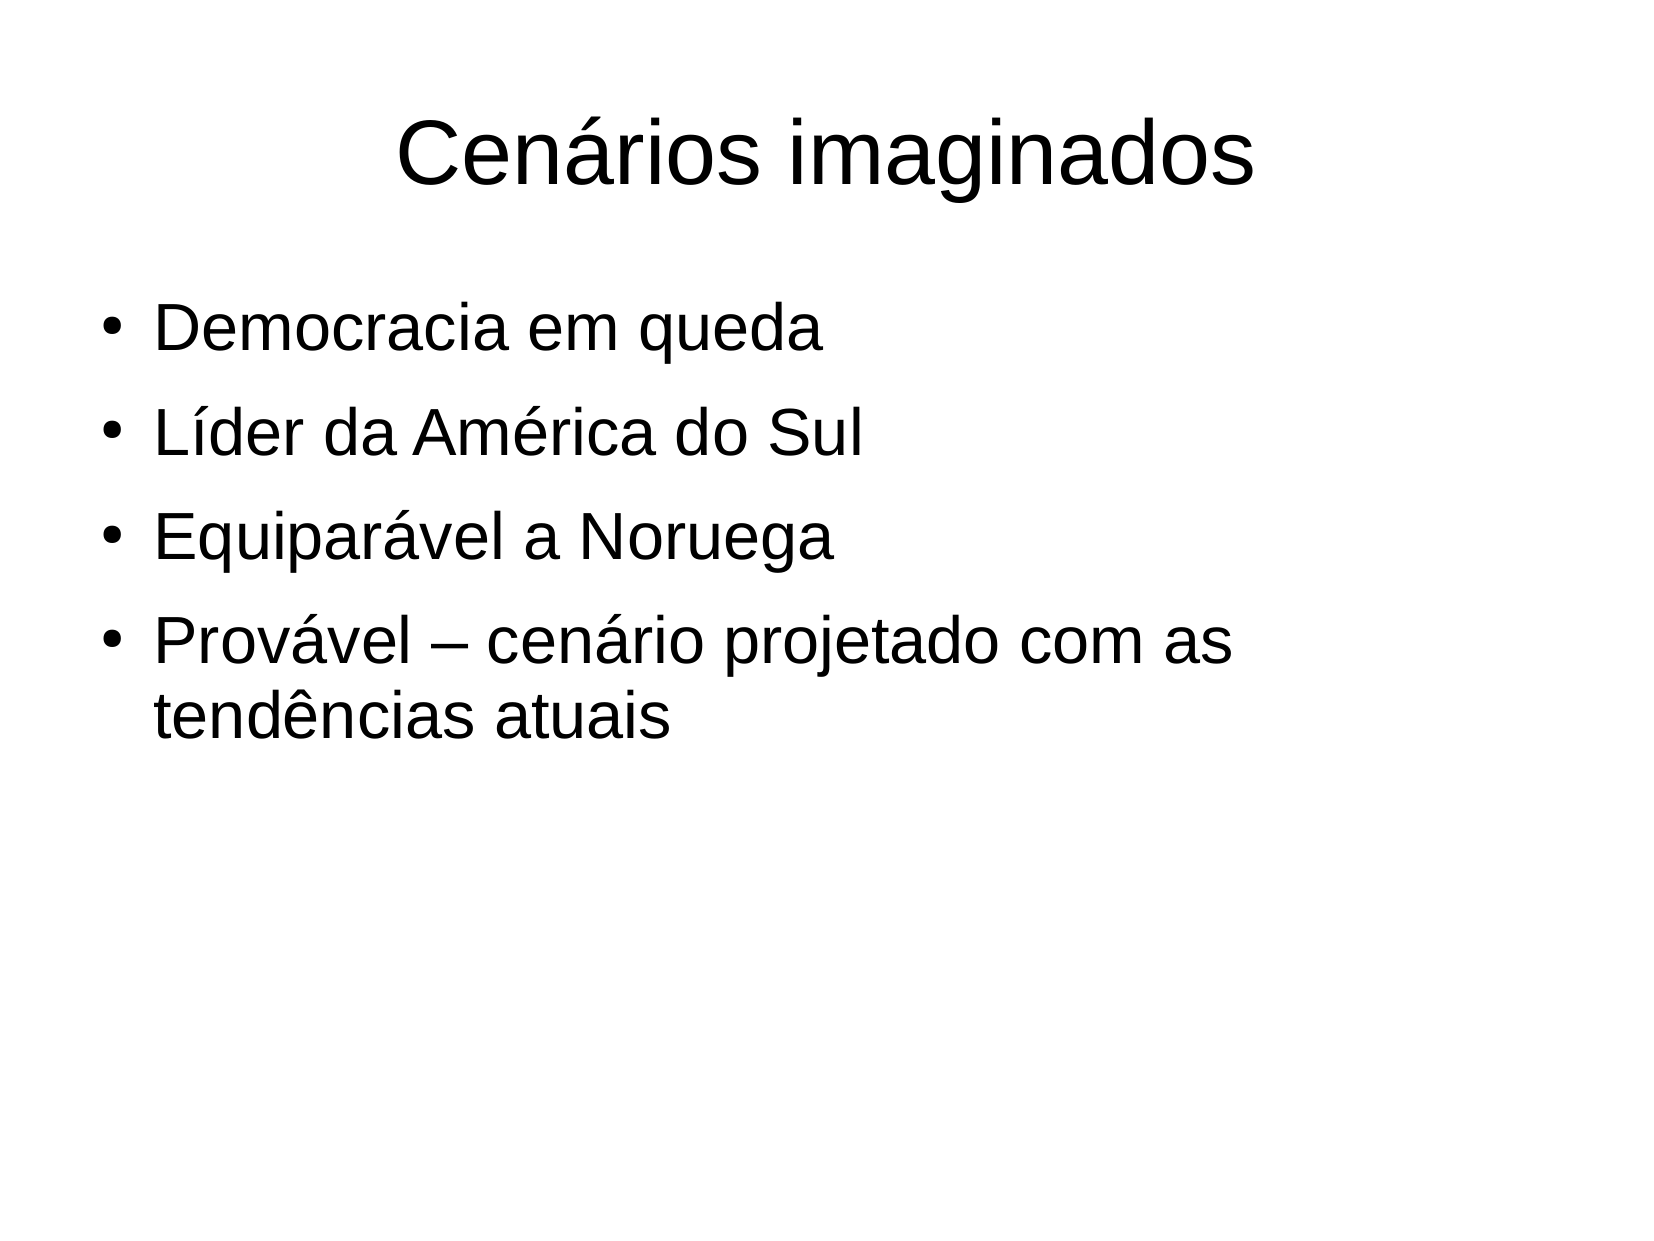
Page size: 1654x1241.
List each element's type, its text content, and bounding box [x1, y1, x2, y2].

list Democracia em queda Líder da América do Sul Equiparável a Noruega Provável – cenário projetado com as tendências atuais [82, 290, 1571, 1010]
title Cenários imaginados [82, 49, 1571, 257]
